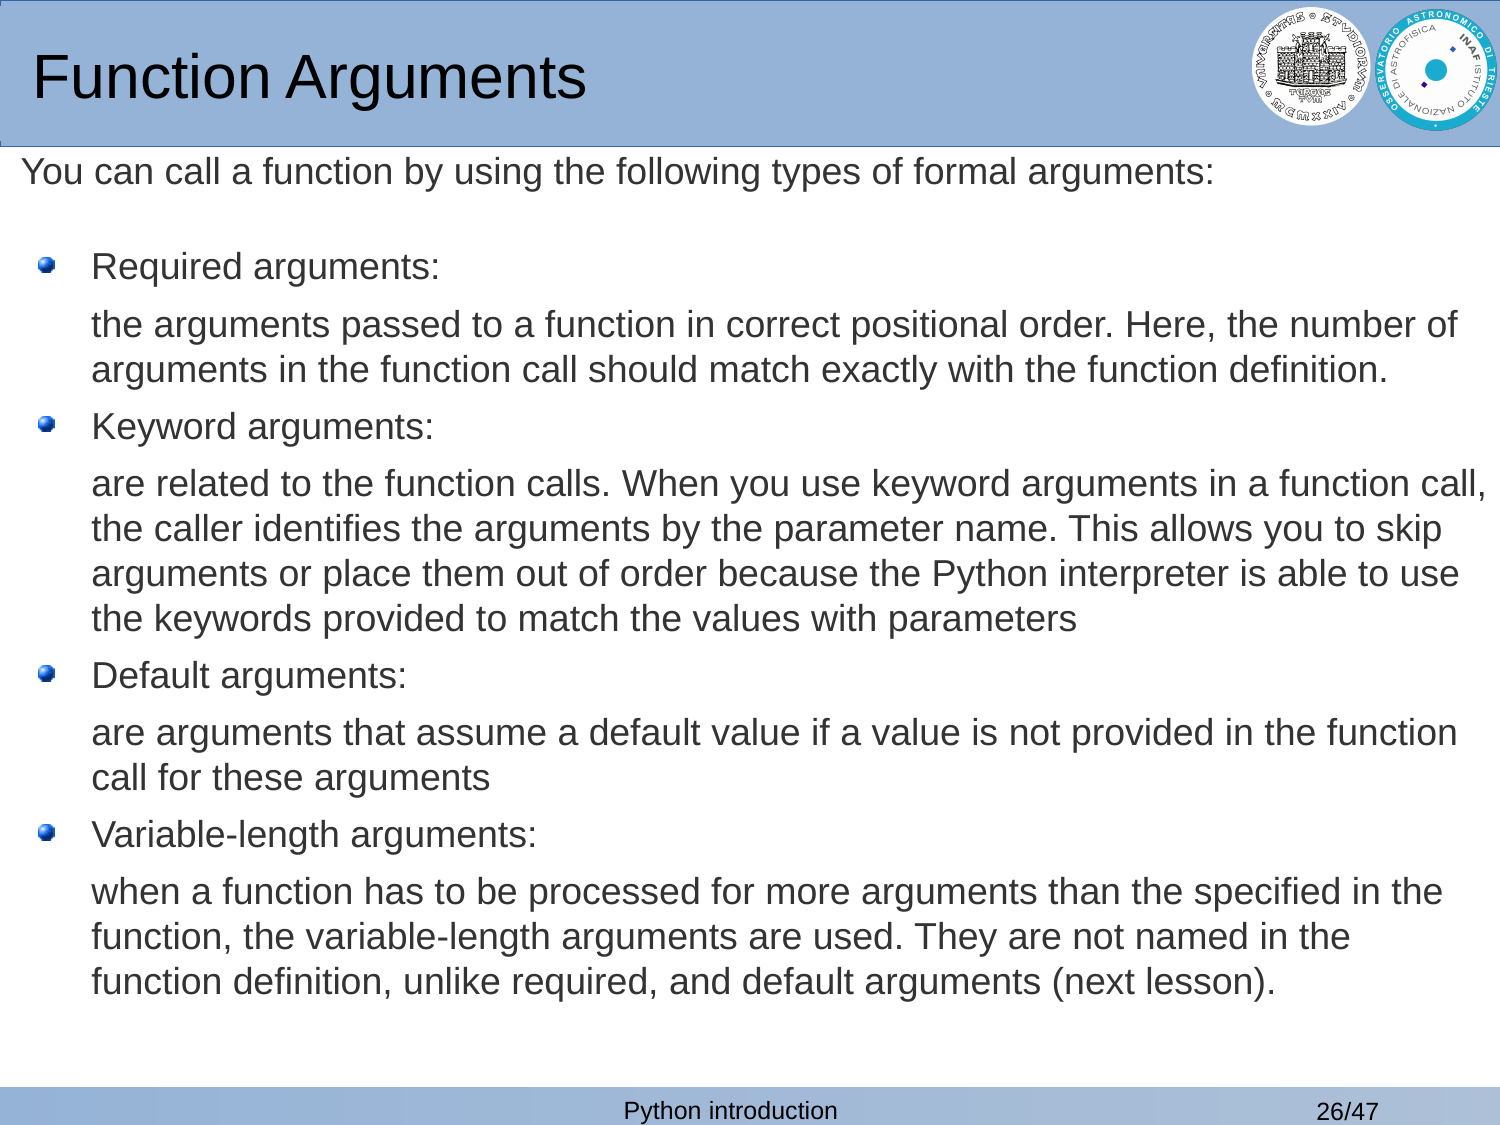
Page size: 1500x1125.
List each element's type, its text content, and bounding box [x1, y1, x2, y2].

picture [1252, 0, 1500, 138]
list You can call a function by using the following types of formal arguments: Required arguments: the arguments passed to a function in correct positional order. Here, the number of arguments in the function call should match exactly with the function definition. Keyword arguments: are related to the function calls. When you use keyword arguments in a function call, the caller identifies the arguments by the parameter name. This allows you to skip arguments or place them out of order because the Python interpreter is able to use the keywords provided to match the values with parameters Default arguments: are arguments that assume a default value if a value is not provided in the function call for these arguments Variable-length arguments: when a function has to be processed for more arguments than the specified in the function, the variable-length arguments are used. They are not named in the function definition, unlike required, and default arguments (next lesson). [5, 138, 1500, 1075]
text_box Function Arguments [0, 5, 1243, 141]
